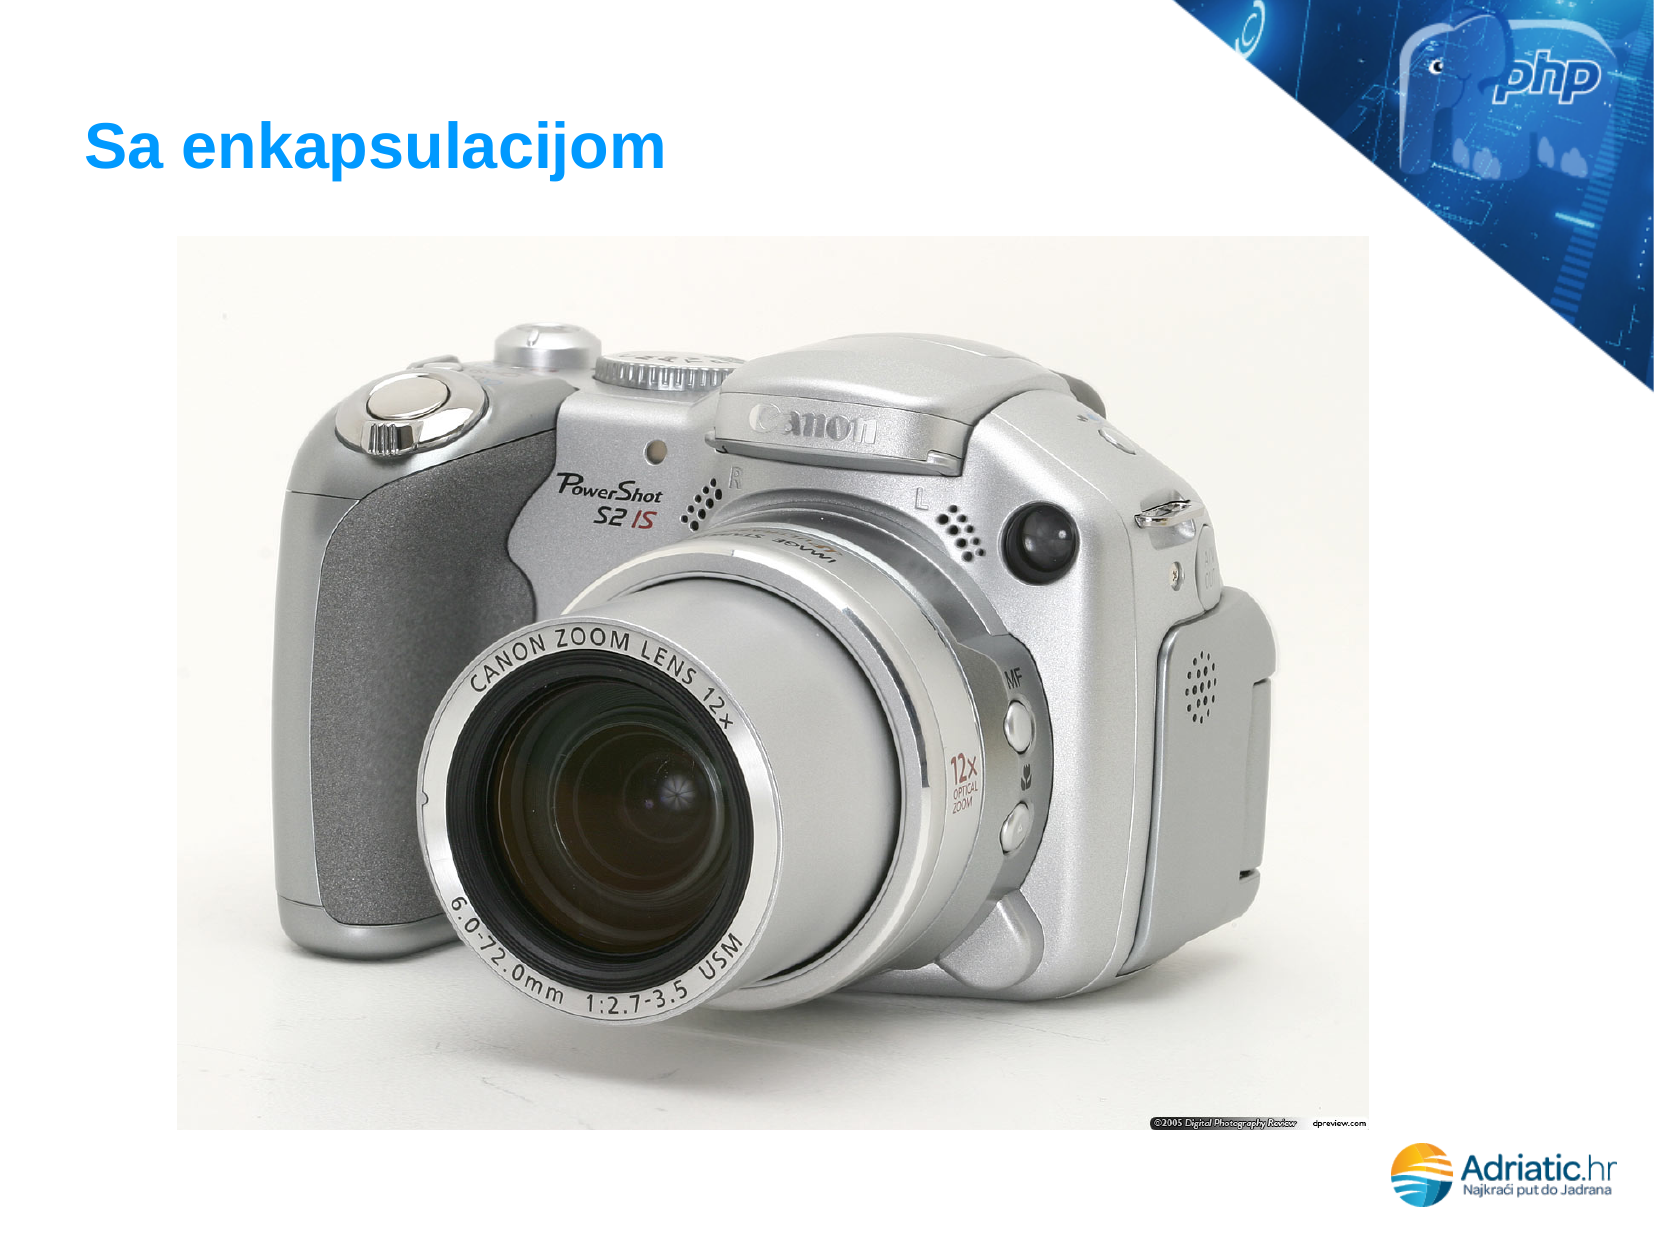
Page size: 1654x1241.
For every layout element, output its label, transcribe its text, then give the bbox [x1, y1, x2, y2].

picture [177, 0, 1654, 1130]
title Sa enkapsulacijom [84, 88, 1270, 204]
picture [1391, 1143, 1617, 1207]
